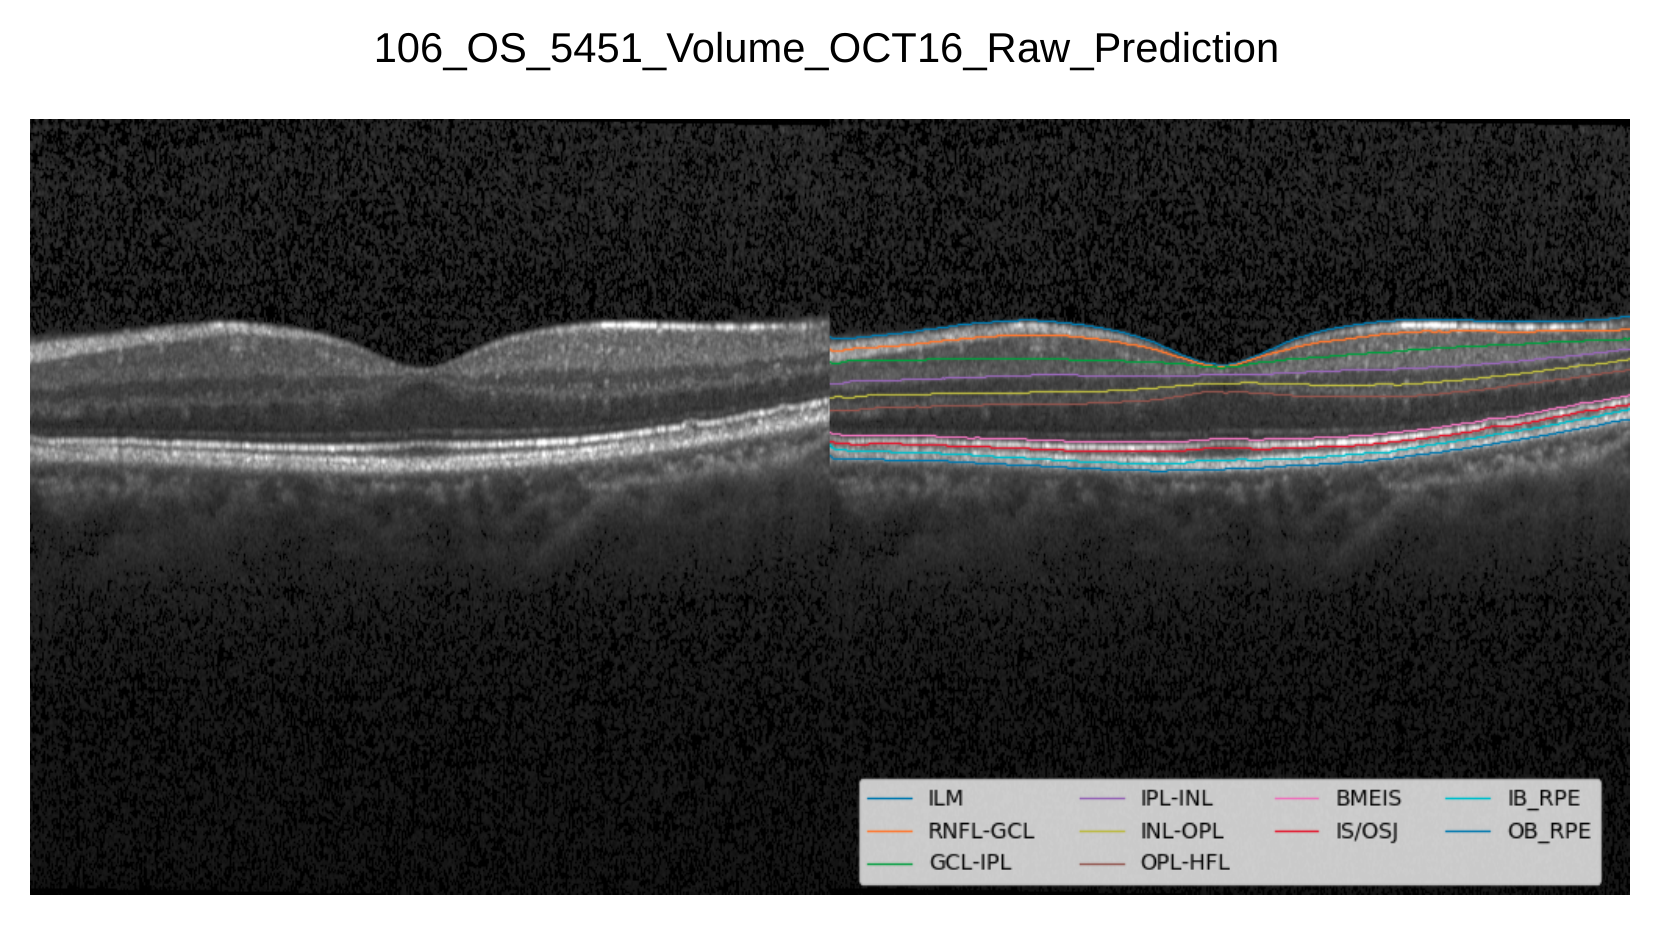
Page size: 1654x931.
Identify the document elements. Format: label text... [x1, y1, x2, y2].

title 106_OS_5451_Volume_OCT16_Raw_Prediction [82, 25, 1571, 72]
picture [30, 119, 1630, 895]
